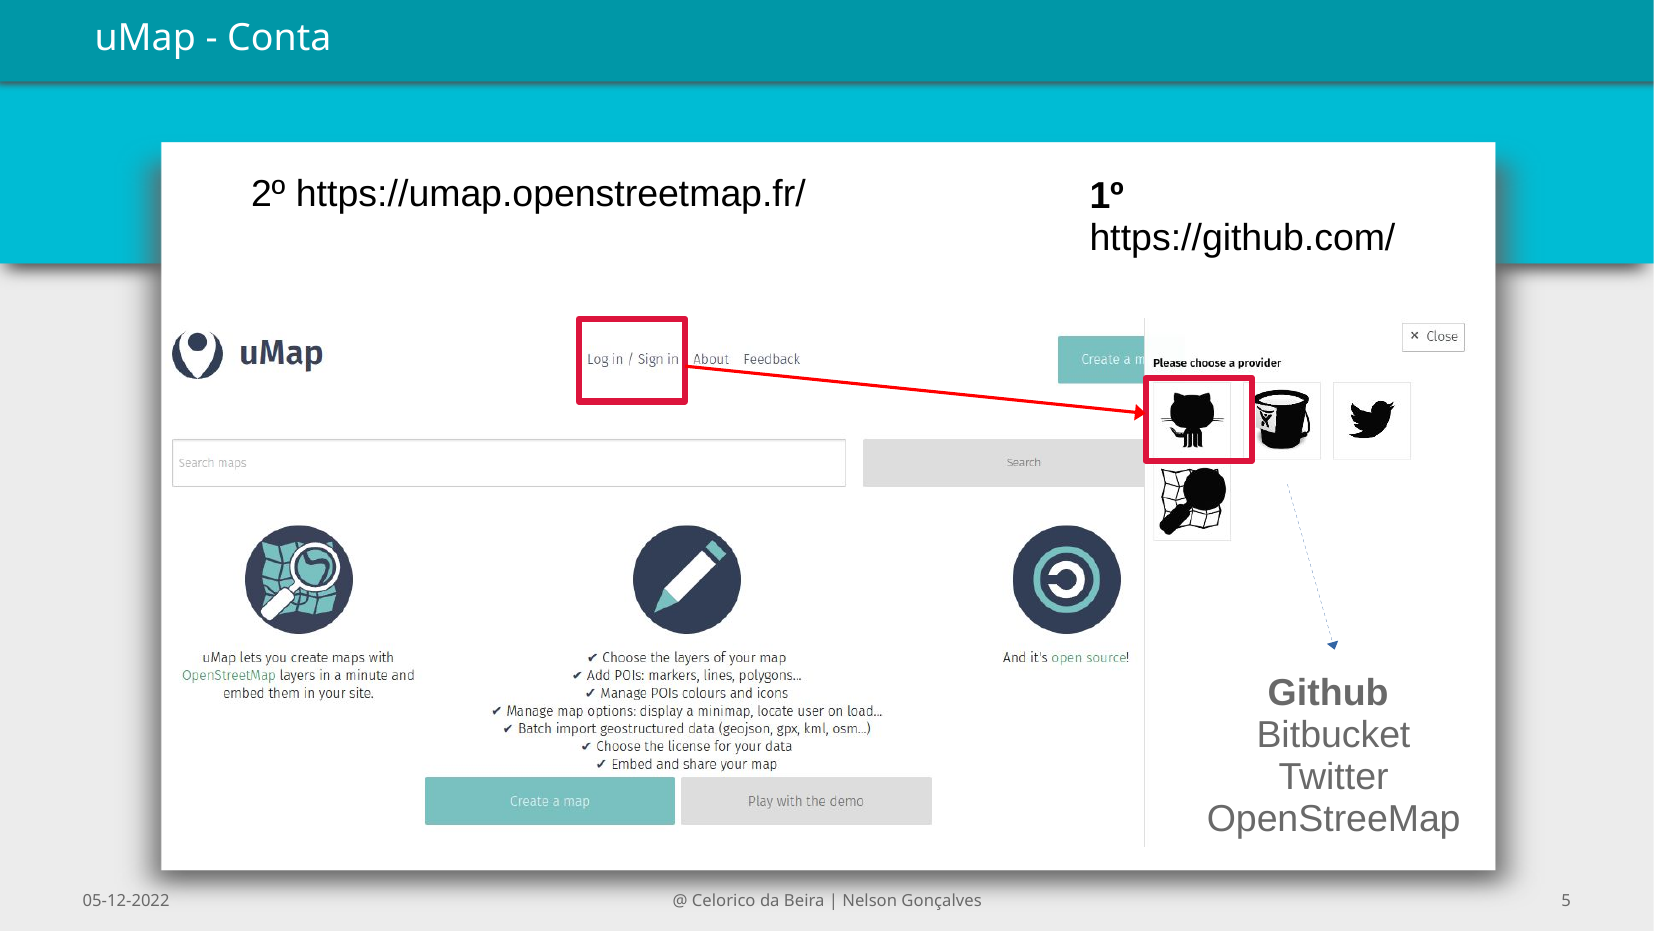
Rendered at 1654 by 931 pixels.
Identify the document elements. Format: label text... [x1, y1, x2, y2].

title uMap - Conta [94, 10, 1583, 63]
text_box 2º https://umap.openstreetmap.fr/ [236, 165, 827, 307]
text_box Github Bitbucket Twitter OpenStreeMap [1189, 664, 1478, 847]
picture [0, 0, 1654, 931]
text_box 1º https://github.com/ [1074, 167, 1411, 267]
